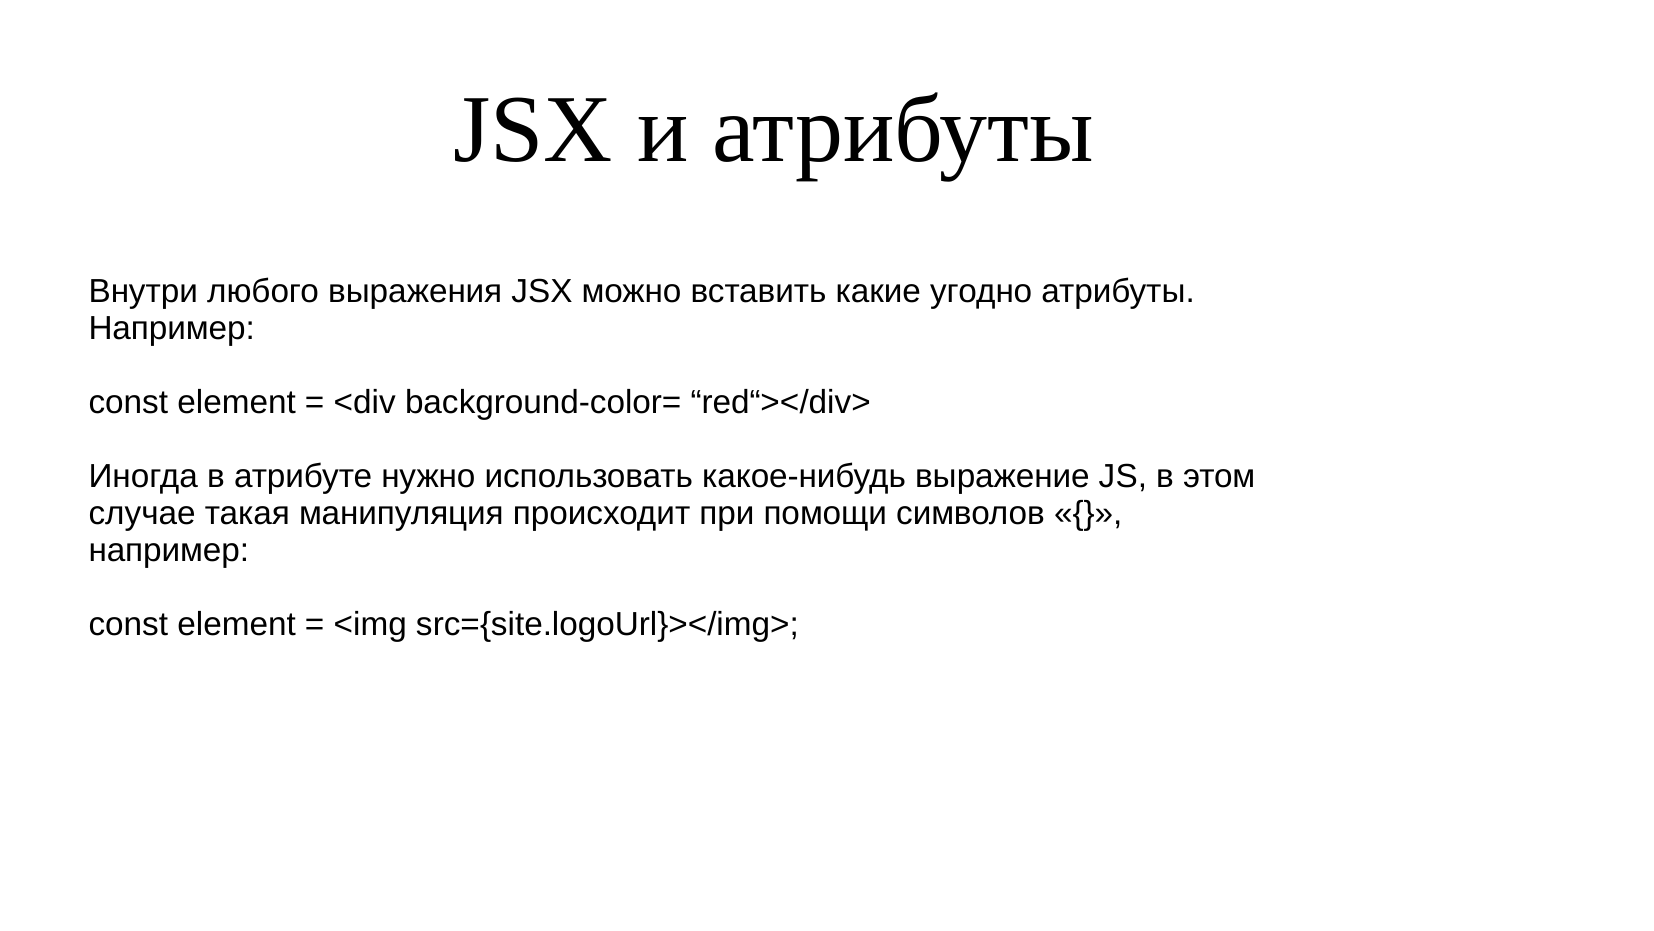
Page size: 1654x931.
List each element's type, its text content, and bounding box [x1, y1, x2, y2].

subtitle Внутри любого выражения JSX можно вставить какие угодно атрибуты. Например: const element = <div background-color= “red“></div> Иногда в атрибуте нужно использовать какое-нибудь выражение JS, в этом случае такая манипуляция происходит при помощи символов «{}», например: const element = <img src={site.logoUrl}></img>; [88, 206, 1276, 709]
title JSX и атрибуты [0, 51, 1489, 207]
